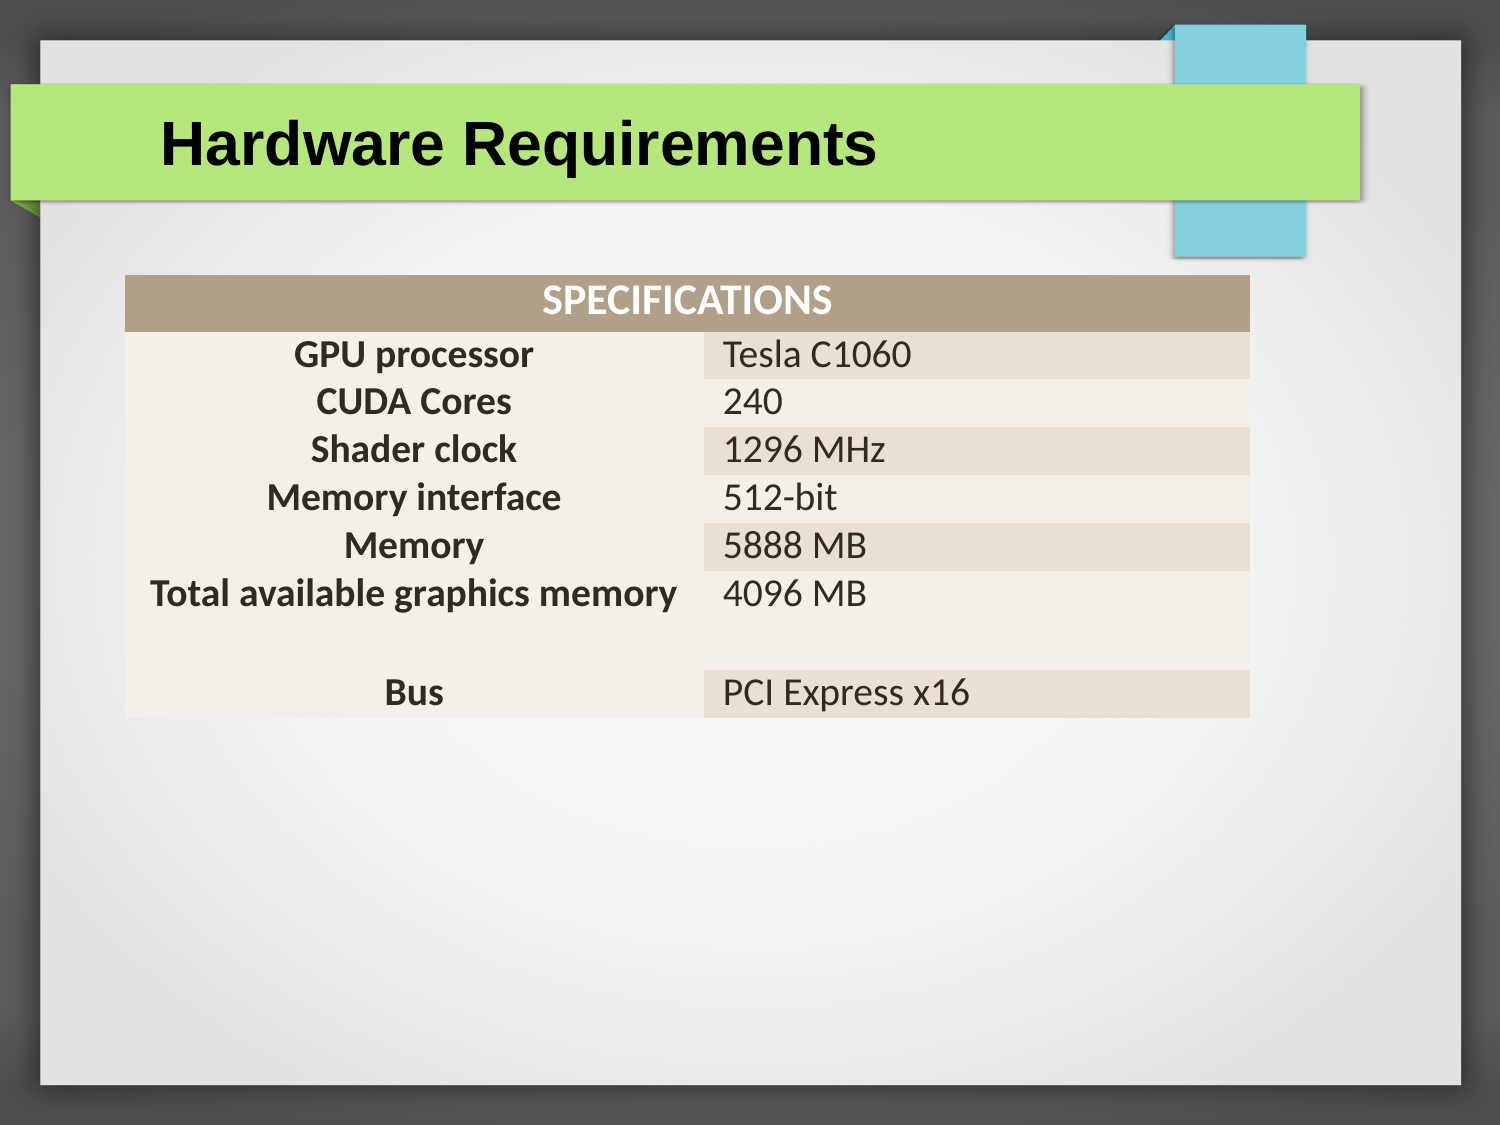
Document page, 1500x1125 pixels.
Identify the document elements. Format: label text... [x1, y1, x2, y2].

table_cell 4096 MB [704, 571, 1250, 670]
table_cell Tesla C1060 [704, 332, 1250, 379]
picture [0, 0, 1500, 1125]
table_cell Shader clock [125, 427, 704, 475]
table_cell 5888 MB [704, 523, 1250, 571]
table_cell 1296 MHz [704, 427, 1250, 475]
table_cell Memory interface [125, 475, 704, 523]
table_cell PCI Express x16 [704, 670, 1250, 718]
table_cell Bus [125, 670, 704, 718]
table_cell Total available graphics memory [125, 571, 704, 670]
table_cell 512-bit [704, 475, 1250, 523]
table_header SPECIFICATIONS [125, 275, 1250, 332]
table_cell GPU processor [125, 332, 704, 379]
table_cell CUDA Cores [125, 379, 704, 427]
table_cell Memory [125, 523, 704, 571]
table_cell 240 [704, 379, 1250, 427]
title Hardware Requirements [70, 84, 1321, 272]
